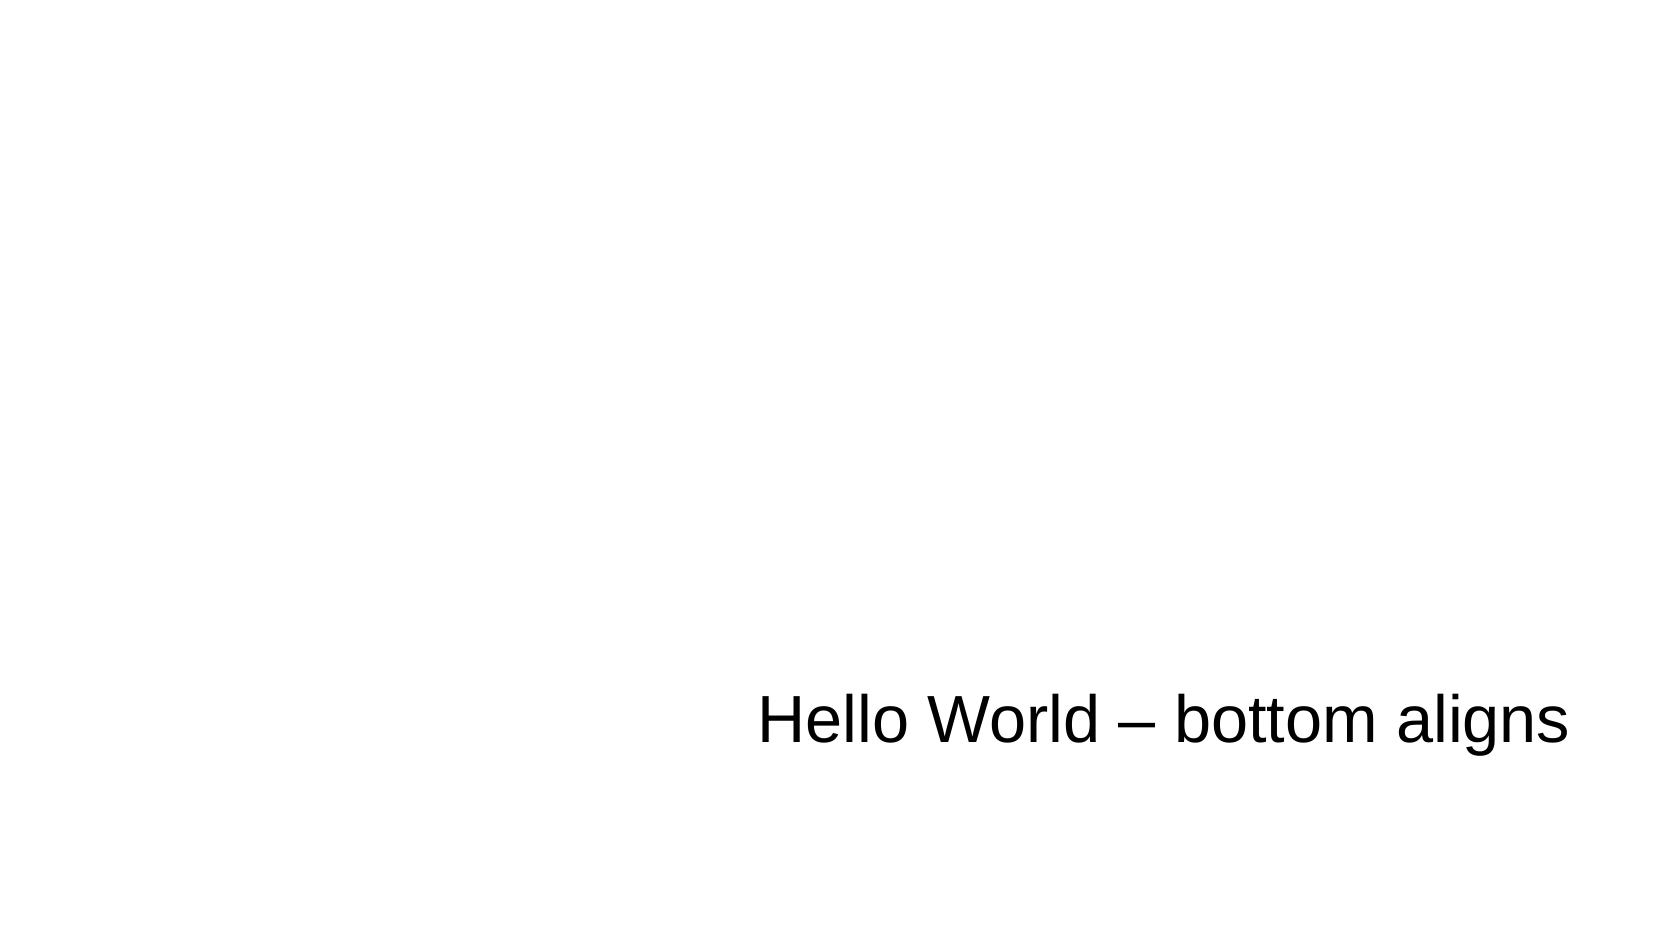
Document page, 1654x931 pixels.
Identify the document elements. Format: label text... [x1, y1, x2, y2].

list Hello World – bottom aligns [82, 217, 1571, 758]
